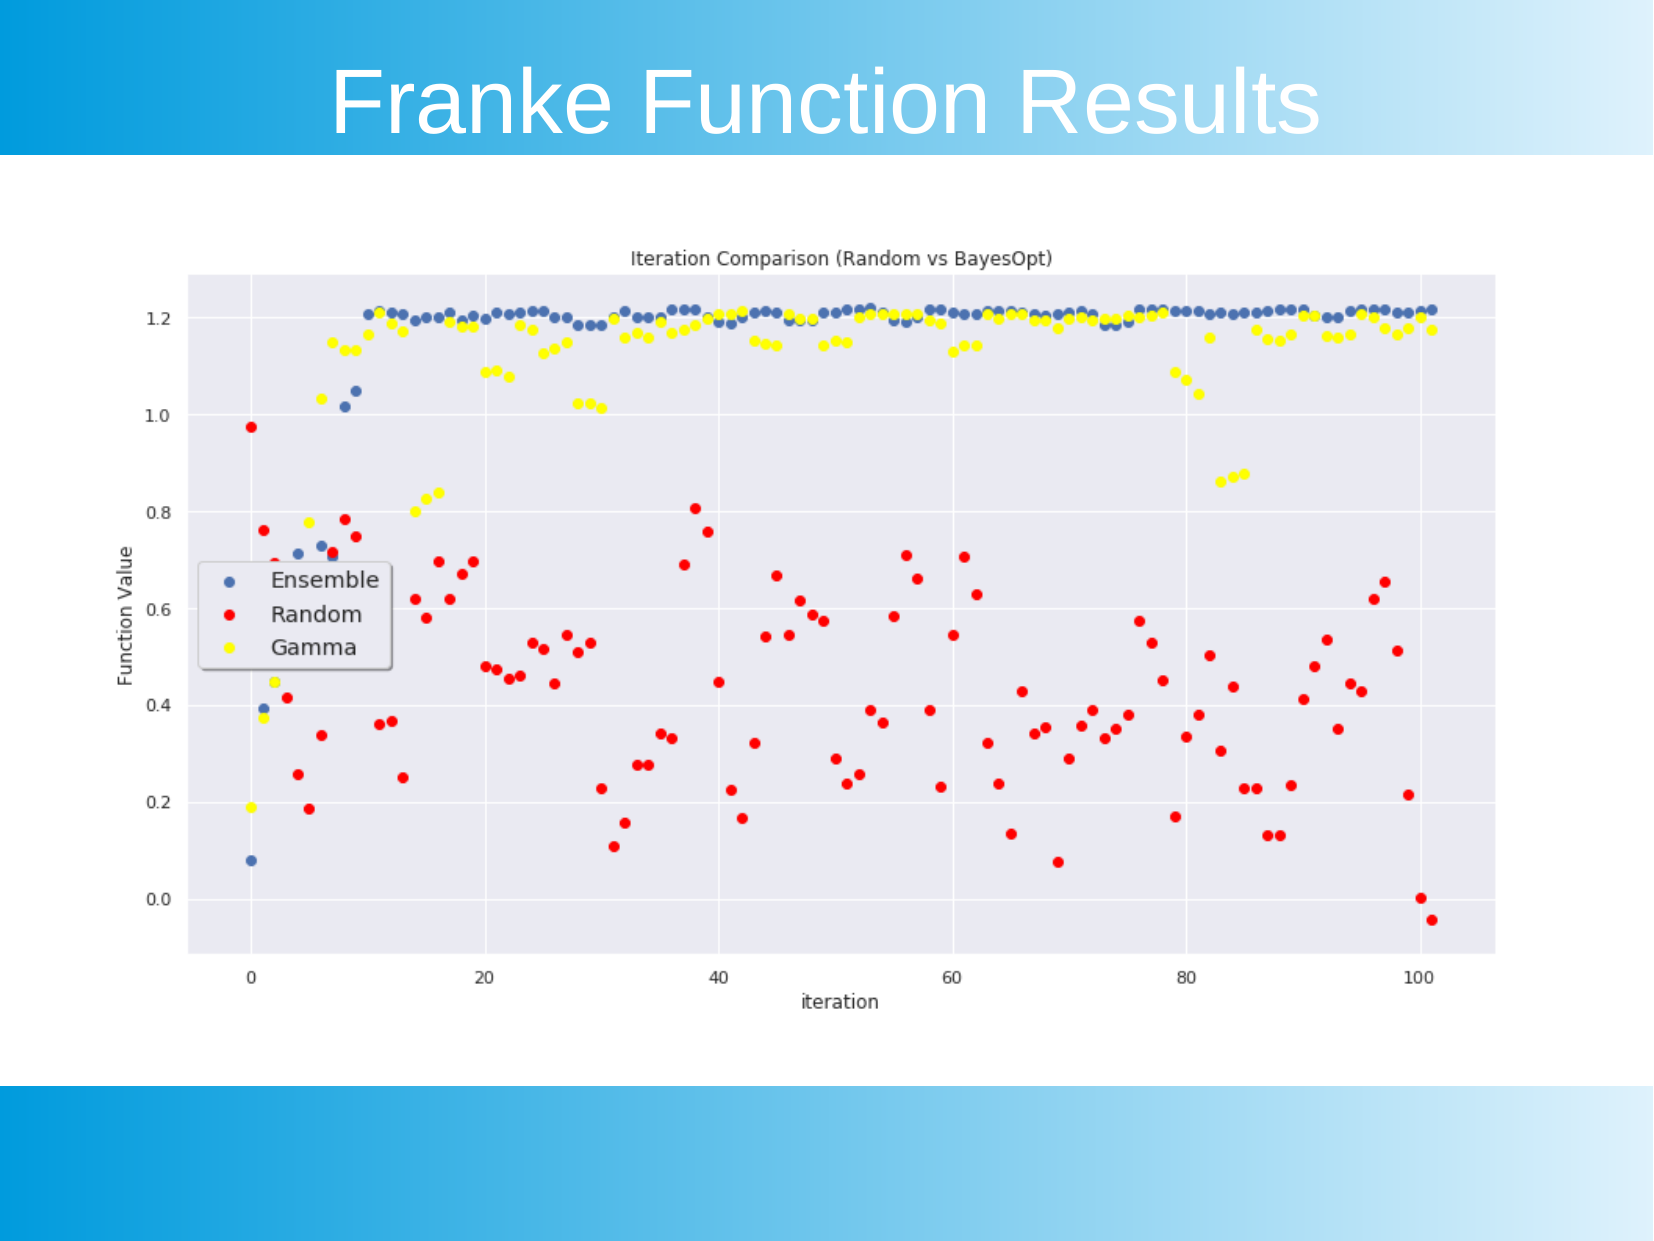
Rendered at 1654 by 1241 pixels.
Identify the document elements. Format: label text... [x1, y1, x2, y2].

title Franke Function Results [82, 49, 1571, 155]
picture [107, 239, 1516, 1023]
